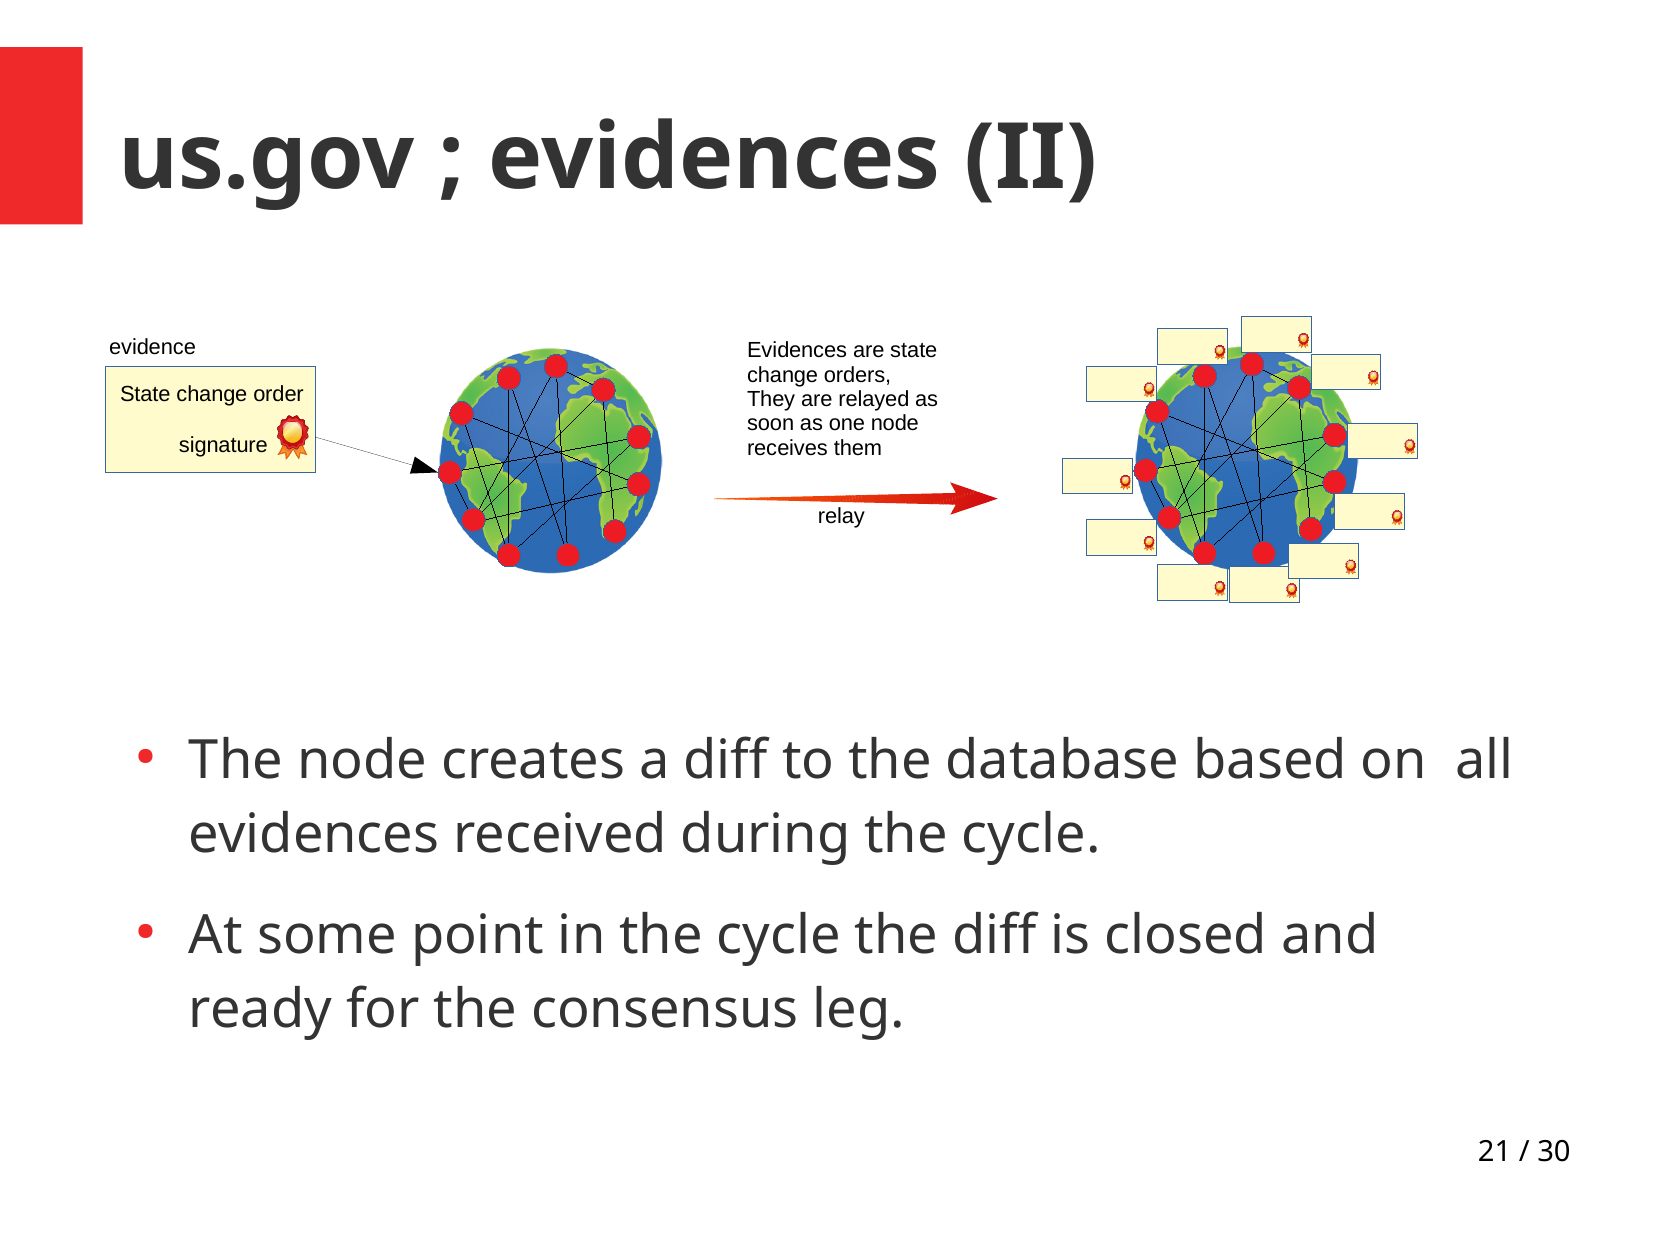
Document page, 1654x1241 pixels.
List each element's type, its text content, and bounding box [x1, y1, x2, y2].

text_box [1299, 517, 1323, 542]
text_box [497, 366, 521, 390]
text_box [1229, 543, 1359, 603]
text_box [1322, 470, 1405, 530]
text_box relay [803, 496, 880, 536]
text_box Evidences are state change orders, They are relayed as soon as one node receives them [732, 330, 1004, 480]
text_box [1086, 505, 1182, 556]
text_box [1322, 423, 1418, 459]
list The node creates a diff to the database based on all evidences received during the cycle. At some point in the cycle the diff is closed and ready for the consensus leg. [118, 720, 1536, 1111]
text_box [603, 519, 627, 544]
picture [1110, 316, 1382, 579]
text_box [1240, 316, 1312, 376]
text_box [1157, 579, 1228, 601]
text_box evidence [94, 327, 213, 367]
text_box [626, 472, 651, 497]
text_box [1157, 328, 1228, 388]
picture [1212, 580, 1228, 597]
text_box signature [164, 425, 295, 465]
picture [270, 414, 316, 462]
picture [1284, 582, 1300, 599]
text_box State change order [105, 374, 319, 414]
text_box [449, 401, 474, 426]
text_box [591, 377, 616, 402]
picture [1402, 438, 1418, 455]
text_box [1192, 541, 1217, 565]
text_box [497, 543, 521, 567]
text_box [544, 354, 568, 379]
text_box [1251, 541, 1276, 565]
text_box [626, 425, 651, 449]
text_box [1086, 366, 1170, 424]
title us.gov ; evidences (II) [118, 49, 1571, 257]
text_box [438, 460, 462, 485]
text_box [105, 366, 316, 374]
picture [708, 480, 1004, 517]
text_box [105, 414, 316, 473]
text_box [461, 507, 486, 532]
text_box [1062, 458, 1158, 494]
text_box [556, 543, 580, 567]
picture [1389, 509, 1405, 526]
picture [414, 318, 686, 581]
text_box [1287, 354, 1381, 400]
